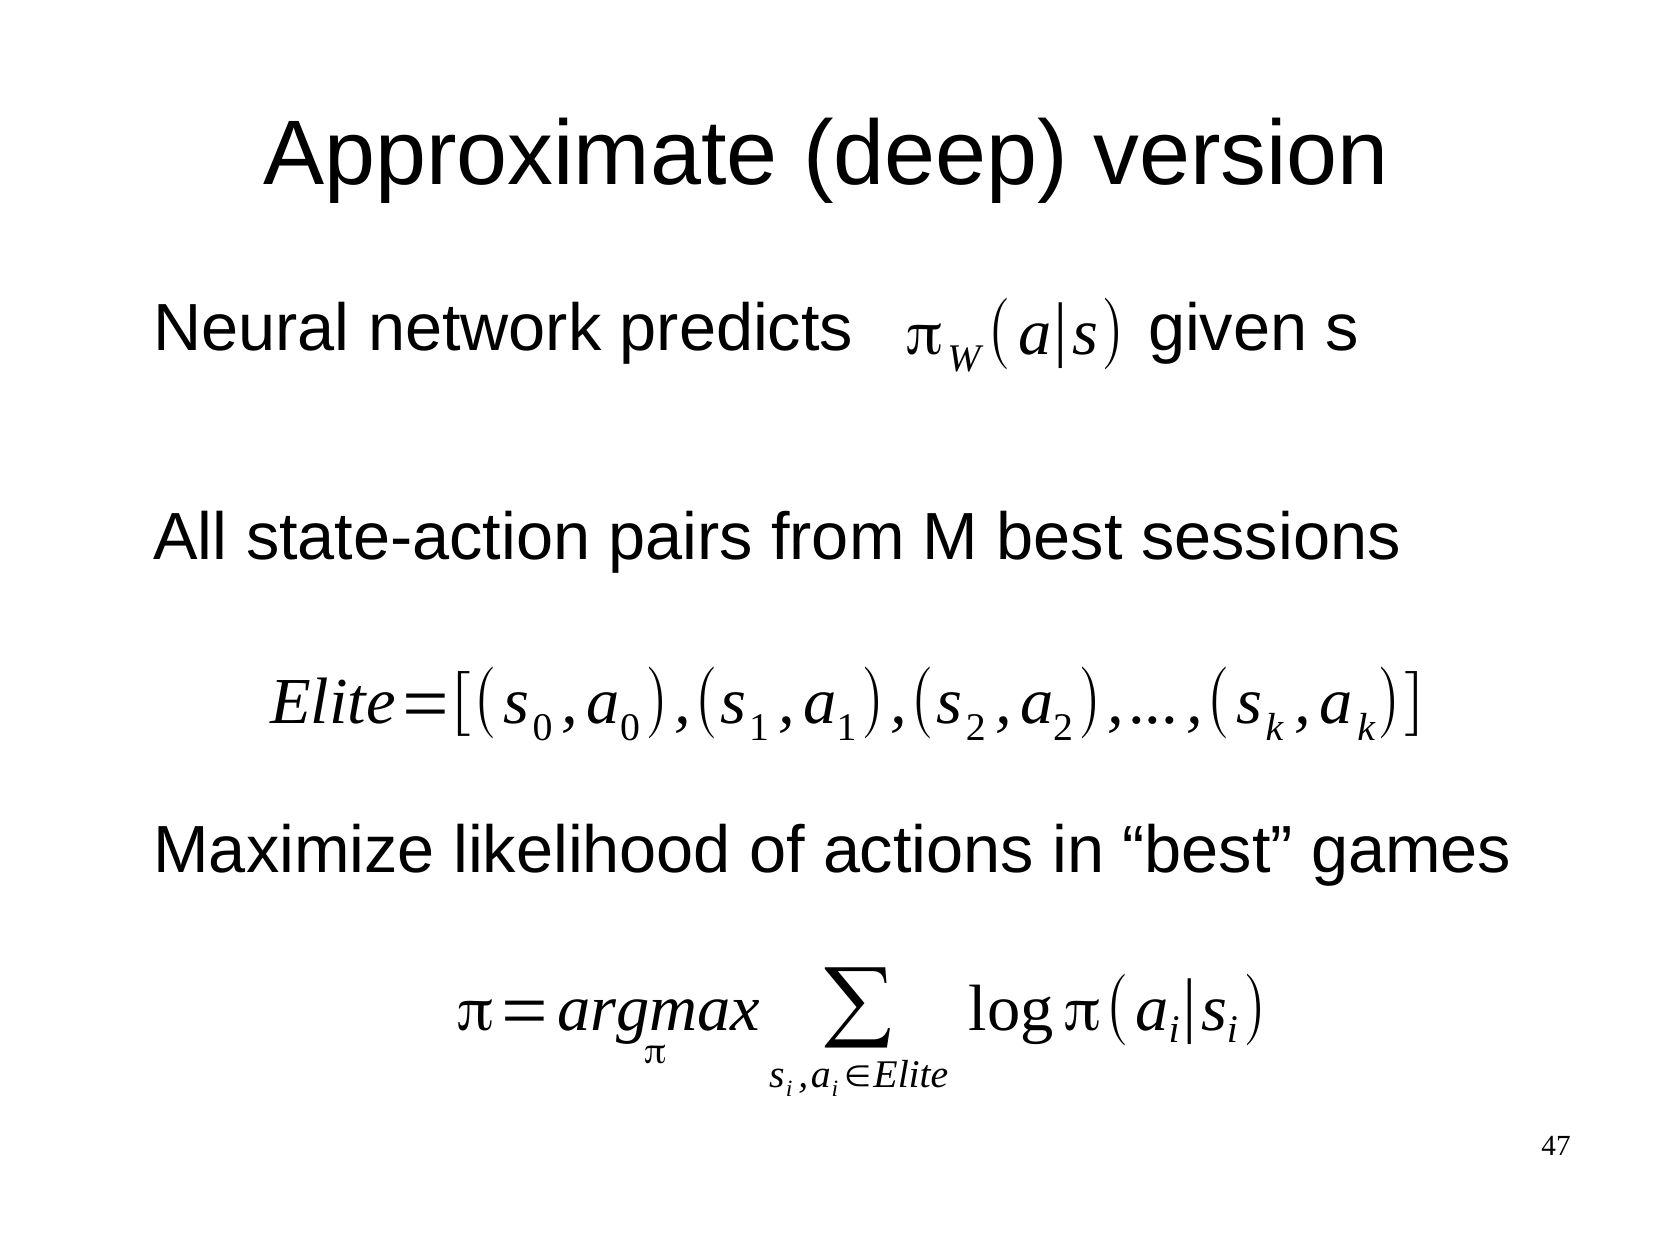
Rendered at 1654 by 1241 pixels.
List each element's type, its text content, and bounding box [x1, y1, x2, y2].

list Neural network predicts given s All state-action pairs from M best sessions Maximize likelihood of actions in “best” games [82, 290, 1571, 1010]
chart [889, 293, 1139, 379]
title Approximate (deep) version [82, 49, 1571, 257]
chart [249, 662, 1439, 747]
chart [440, 961, 1282, 1102]
